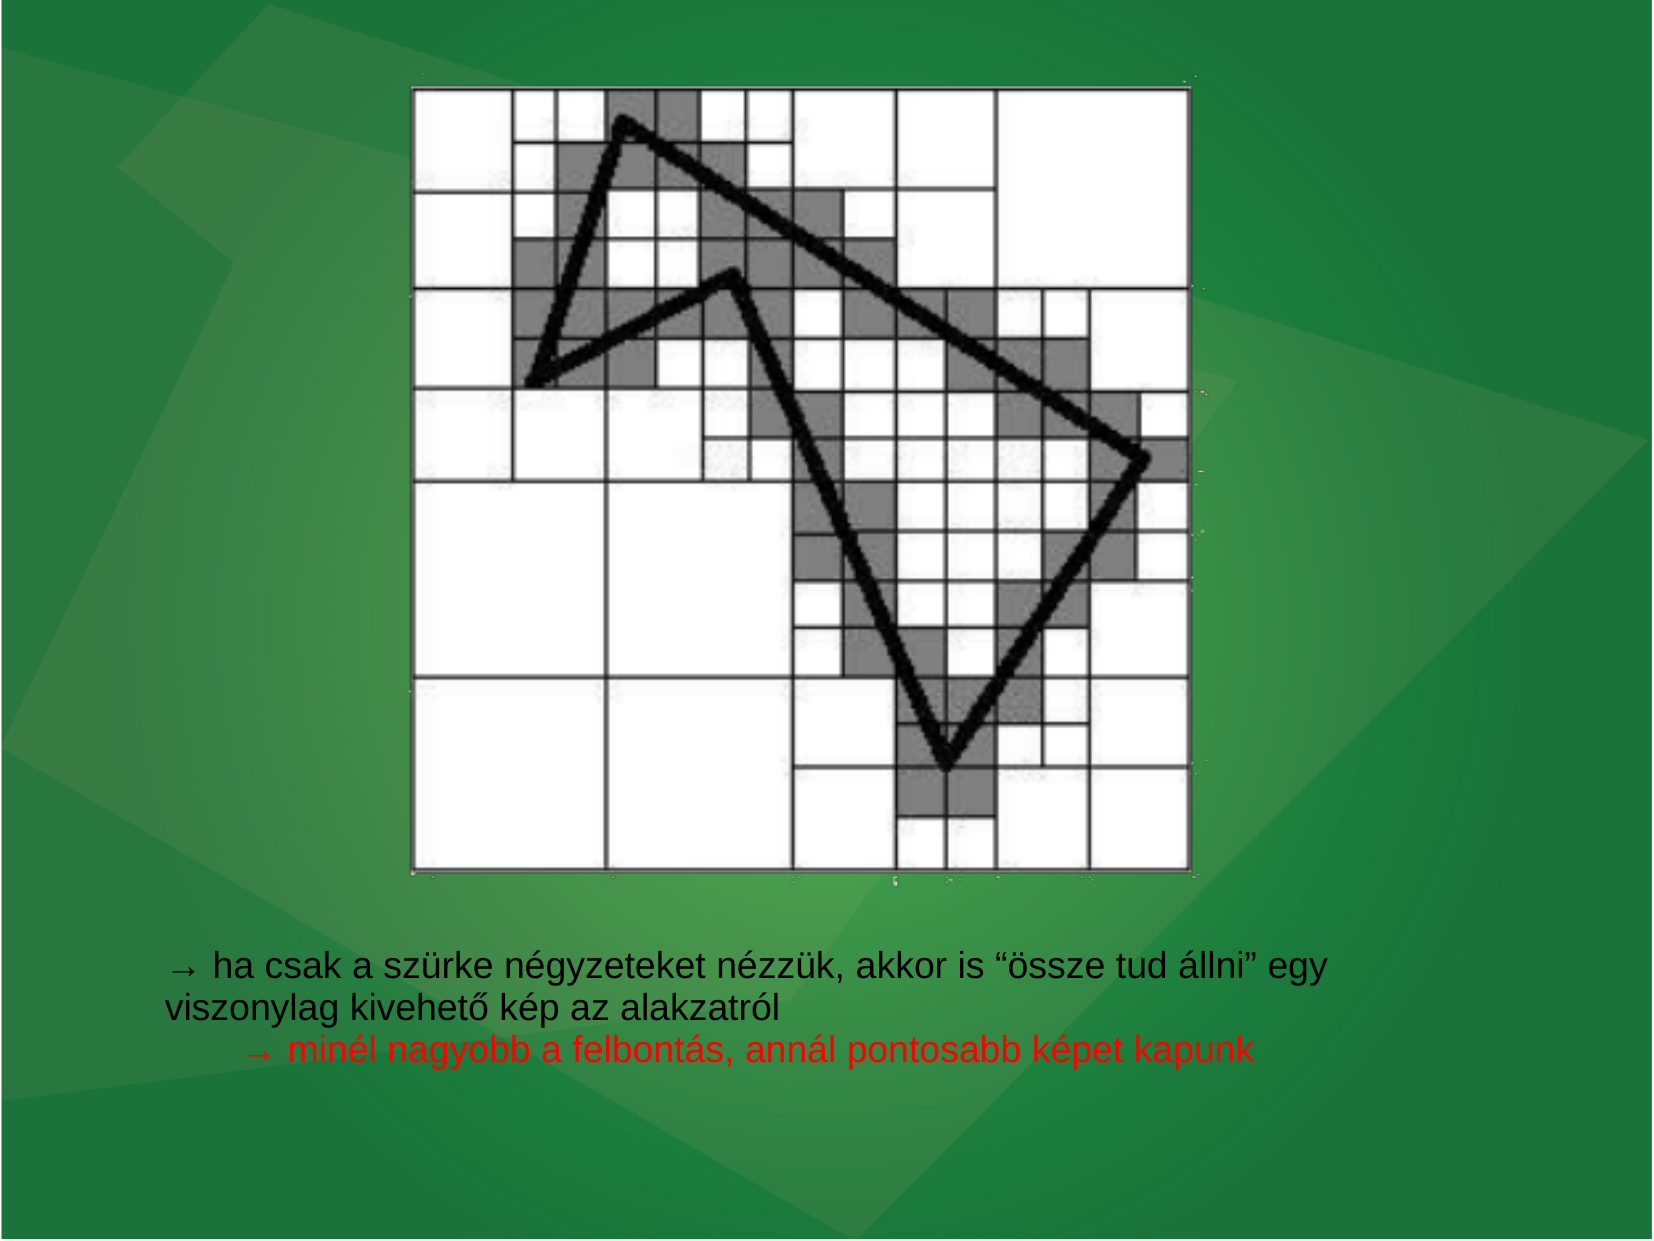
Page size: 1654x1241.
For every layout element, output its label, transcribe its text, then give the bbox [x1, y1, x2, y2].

text_box → ha csak a szürke négyzeteket nézzük, akkor is “össze tud állni” egy viszonylag kivehető kép az alakzatról → minél nagyobb a felbontás, annál pontosabb képet kapunk [150, 937, 1351, 1079]
picture [0, 0, 1652, 1241]
